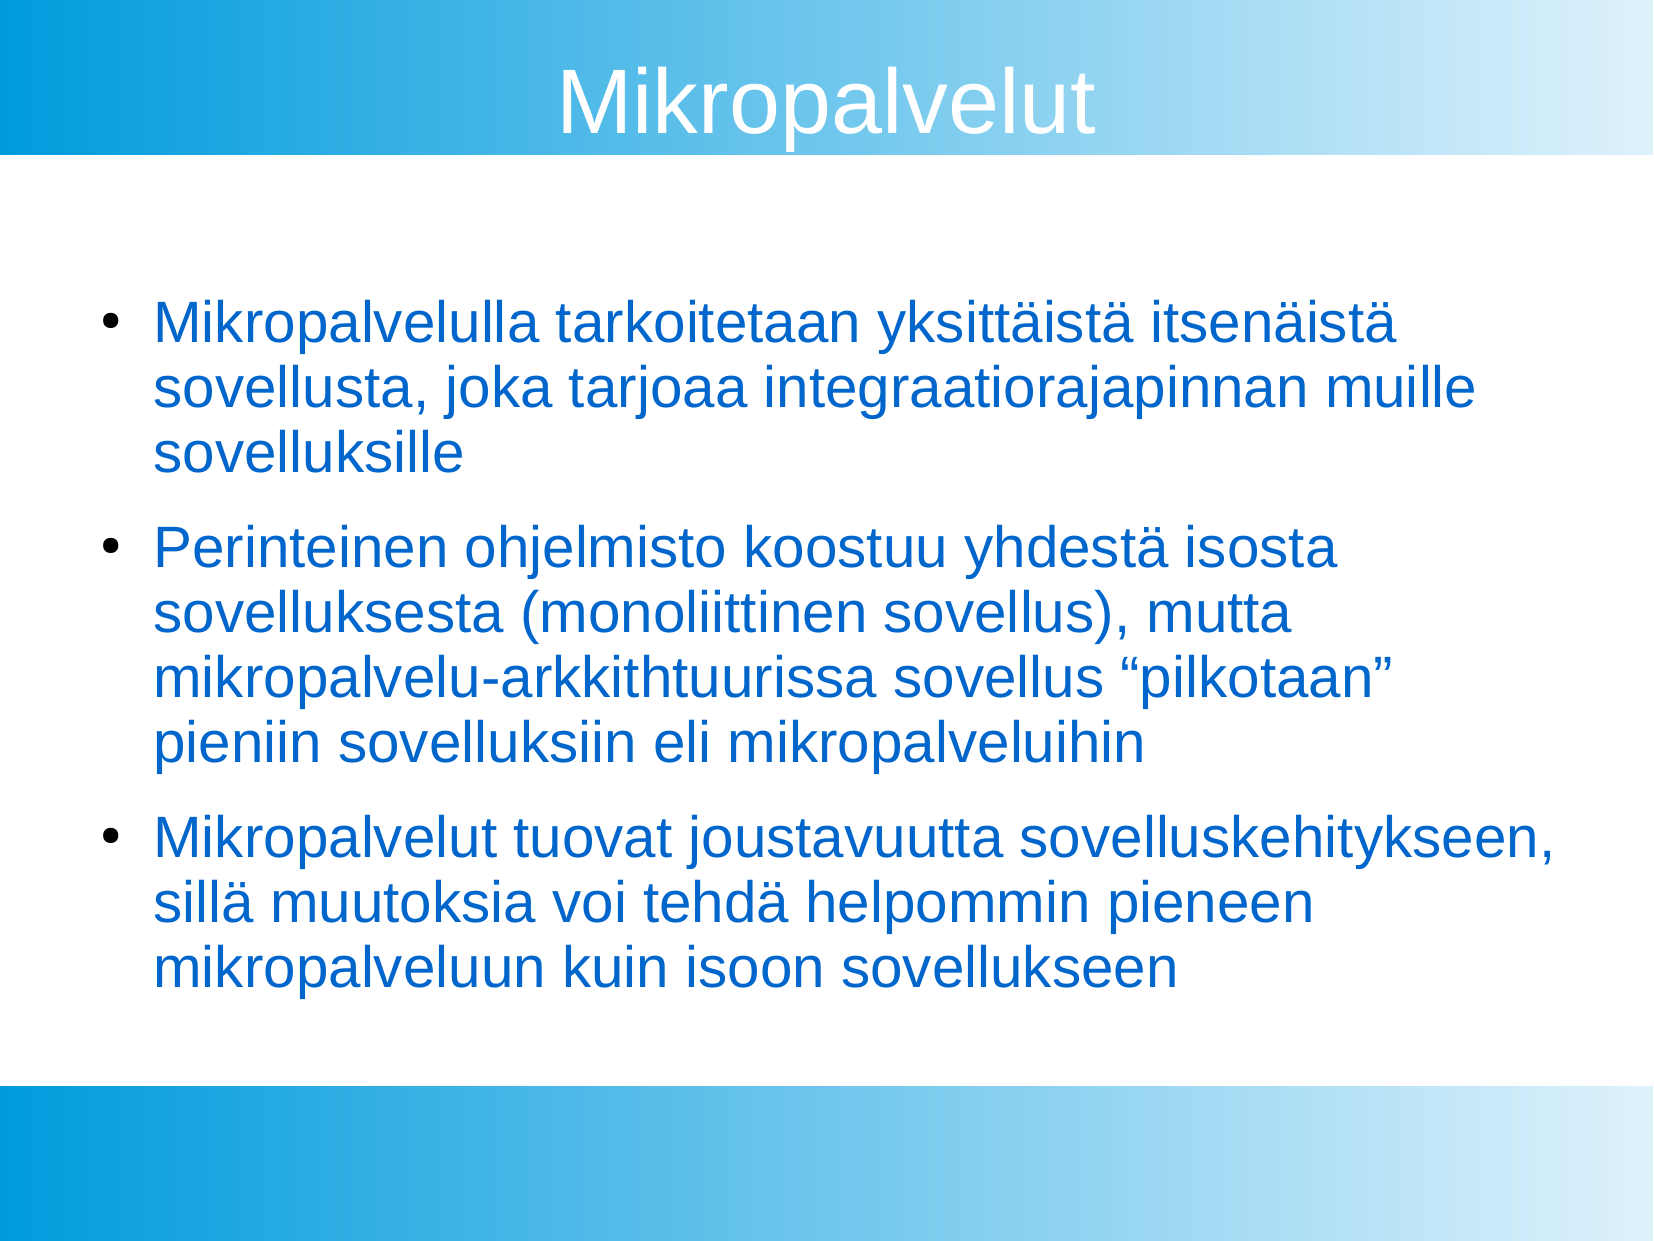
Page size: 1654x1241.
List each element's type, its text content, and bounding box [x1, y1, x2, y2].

list Mikropalvelulla tarkoitetaan yksittäistä itsenäistä sovellusta, joka tarjoaa integraatiorajapinnan muille sovelluksille Perinteinen ohjelmisto koostuu yhdestä isosta sovelluksesta (monoliittinen sovellus), mutta mikropalvelu-arkkithtuurissa sovellus “pilkotaan” pieniin sovelluksiin eli mikropalveluihin Mikropalvelut tuovat joustavuutta sovelluskehitykseen, sillä muutoksia voi tehdä helpommin pieneen mikropalveluun kuin isoon sovellukseen [82, 290, 1571, 1010]
title Mikropalvelut [82, 49, 1571, 155]
